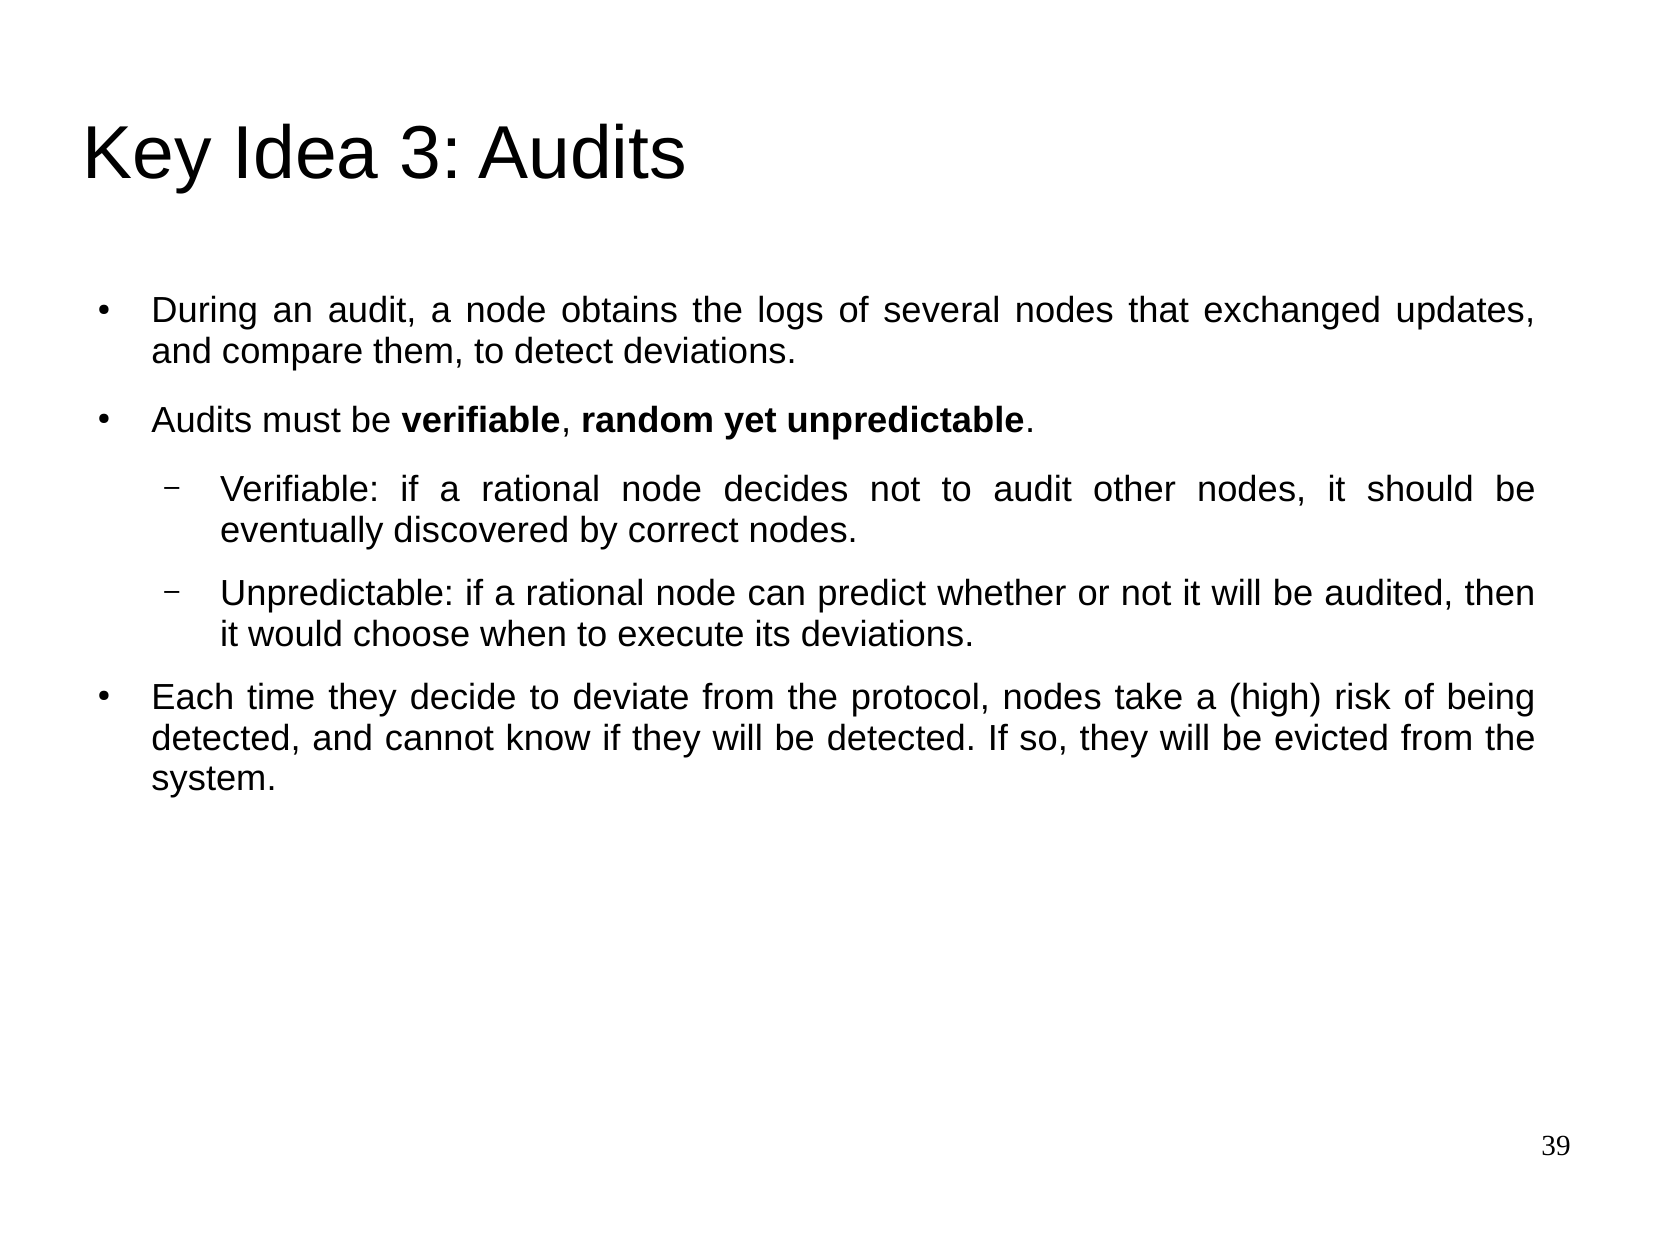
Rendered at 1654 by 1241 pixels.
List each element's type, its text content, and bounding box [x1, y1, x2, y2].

list During an audit, a node obtains the logs of several nodes that exchanged updates, and compare them, to detect deviations. Audits must be verifiable, random yet unpredictable. Verifiable: if a rational node decides not to audit other nodes, it should be eventually discovered by correct nodes. Unpredictable: if a rational node can predict whether or not it will be audited, then it would choose when to execute its deviations. Each time they decide to deviate from the protocol, nodes take a (high) risk of being detected, and cannot know if they will be detected. If so, they will be evicted from the system. [82, 290, 1538, 1010]
title Key Idea 3: Audits [82, 49, 1571, 257]
